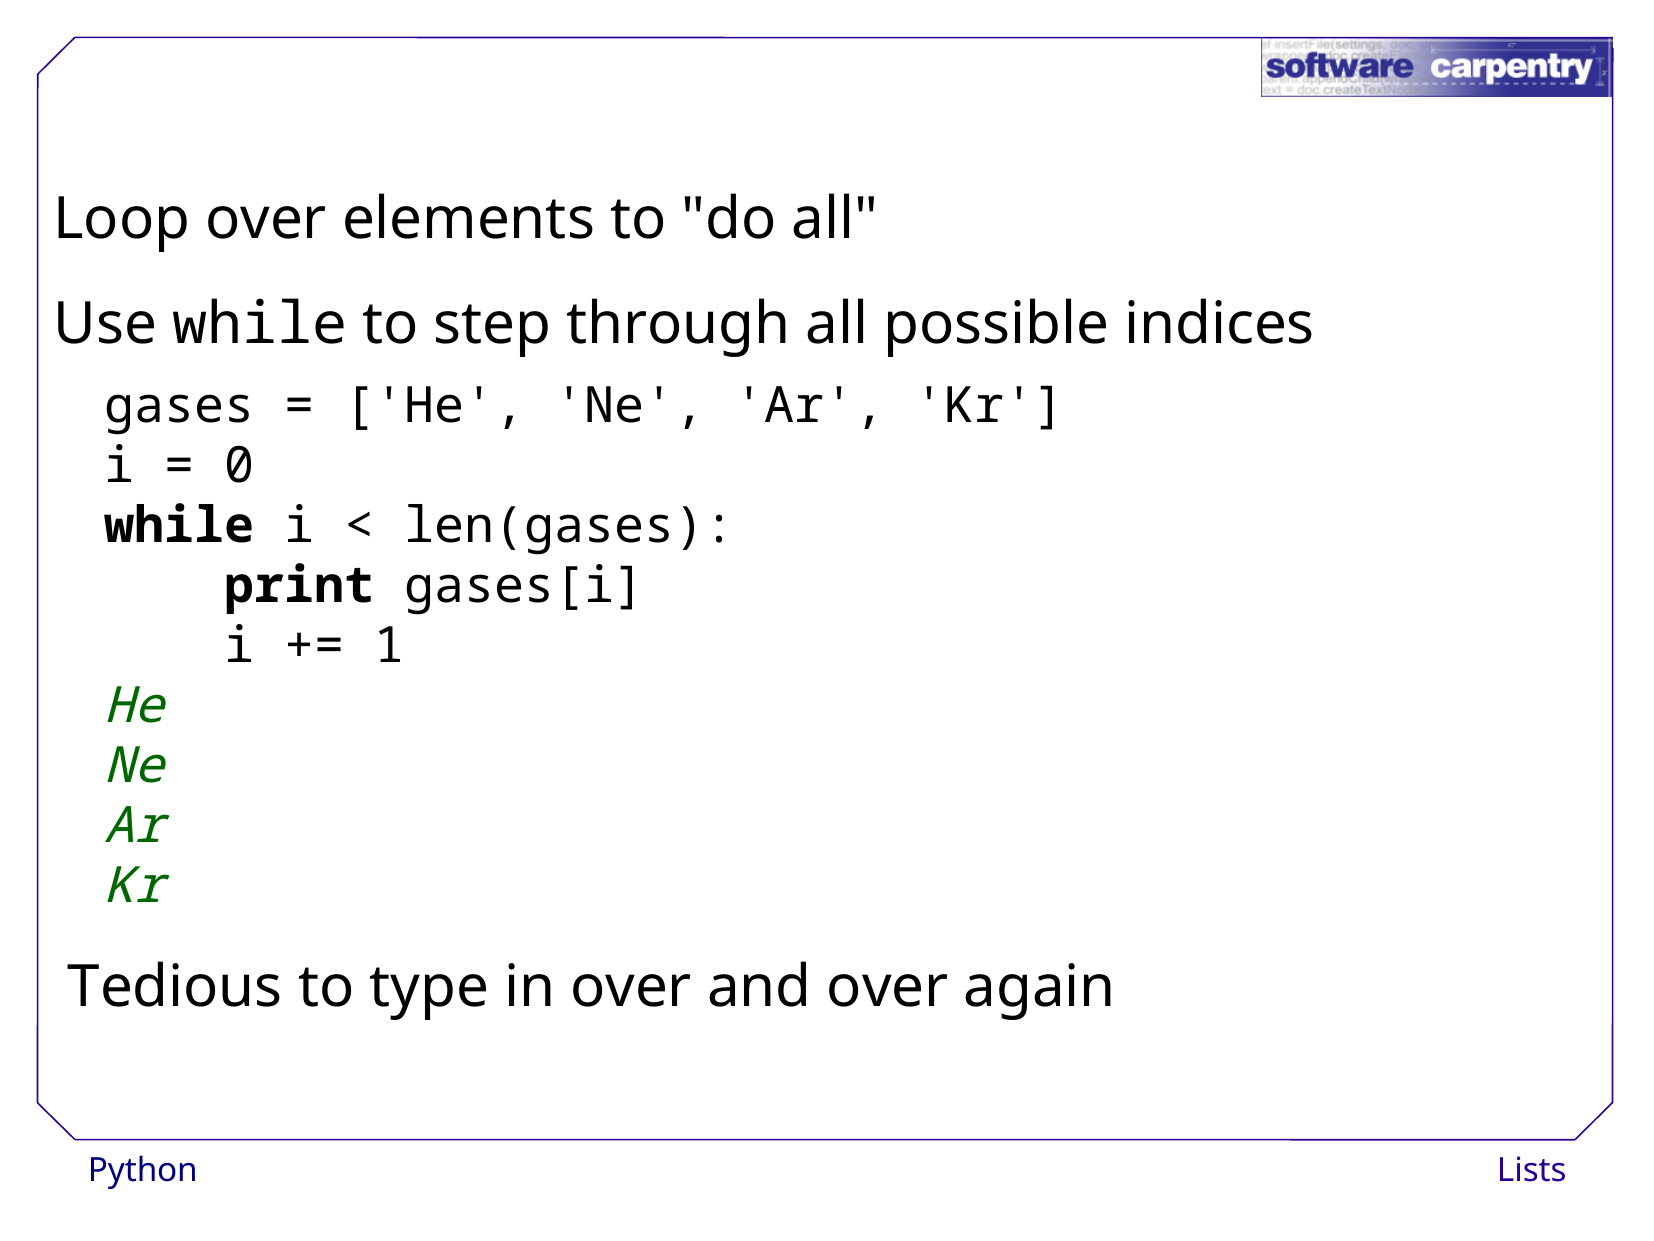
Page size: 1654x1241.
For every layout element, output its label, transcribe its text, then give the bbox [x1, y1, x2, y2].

text_box Tedious to type in over and over again [53, 904, 1281, 1026]
text_box Loop over elements to "do all" Use while to step through all possible indices [38, 137, 1480, 364]
picture [1261, 39, 1613, 97]
text_box gases = ['He', 'Ne', 'Ar', 'Kr'] i = 0 while i < len(gases): print gases[i] i += 1 He Ne Ar Kr [89, 365, 1512, 923]
